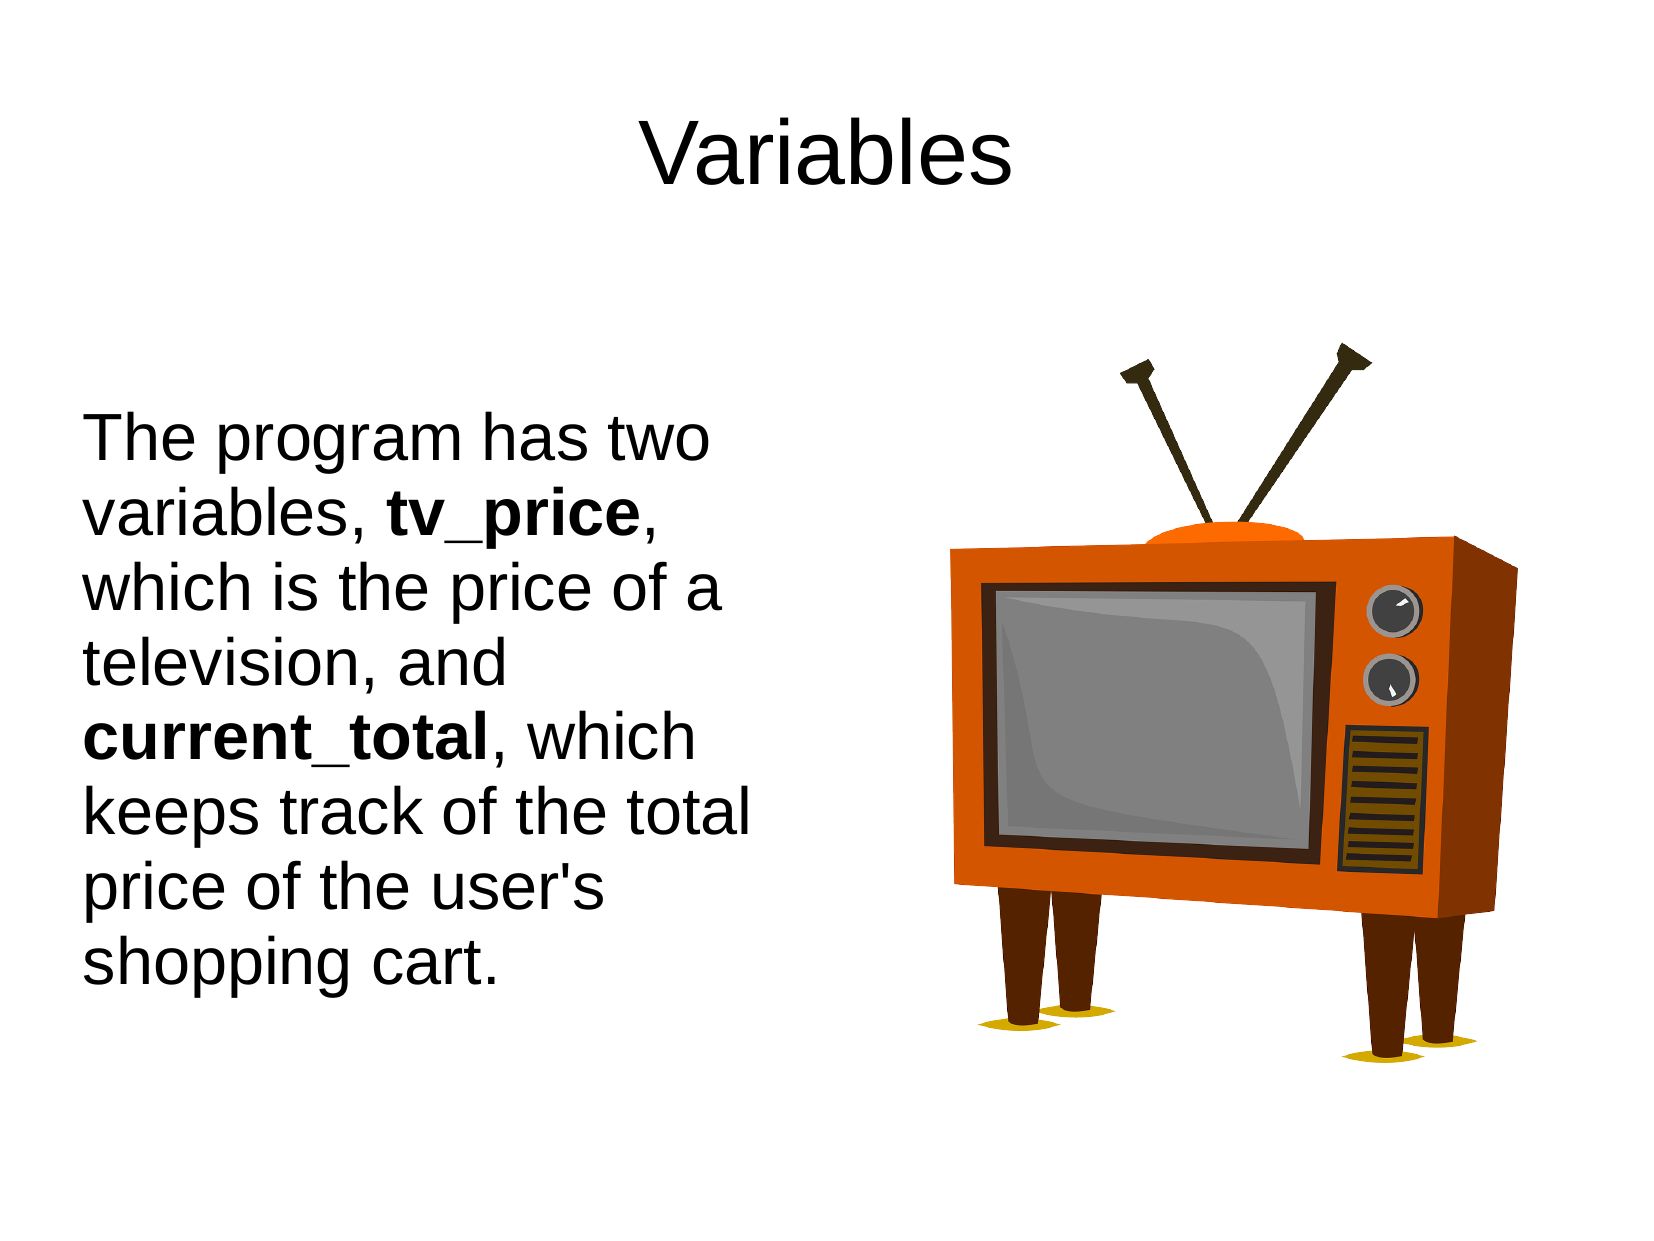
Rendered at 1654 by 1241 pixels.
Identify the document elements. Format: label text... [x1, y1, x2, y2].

picture [950, 342, 1518, 1063]
title Variables [82, 49, 1571, 257]
subtitle The program has two variables, tv_price, which is the price of a television, and current_total, which keeps track of the total price of the user's shopping cart. [82, 290, 1571, 1109]
